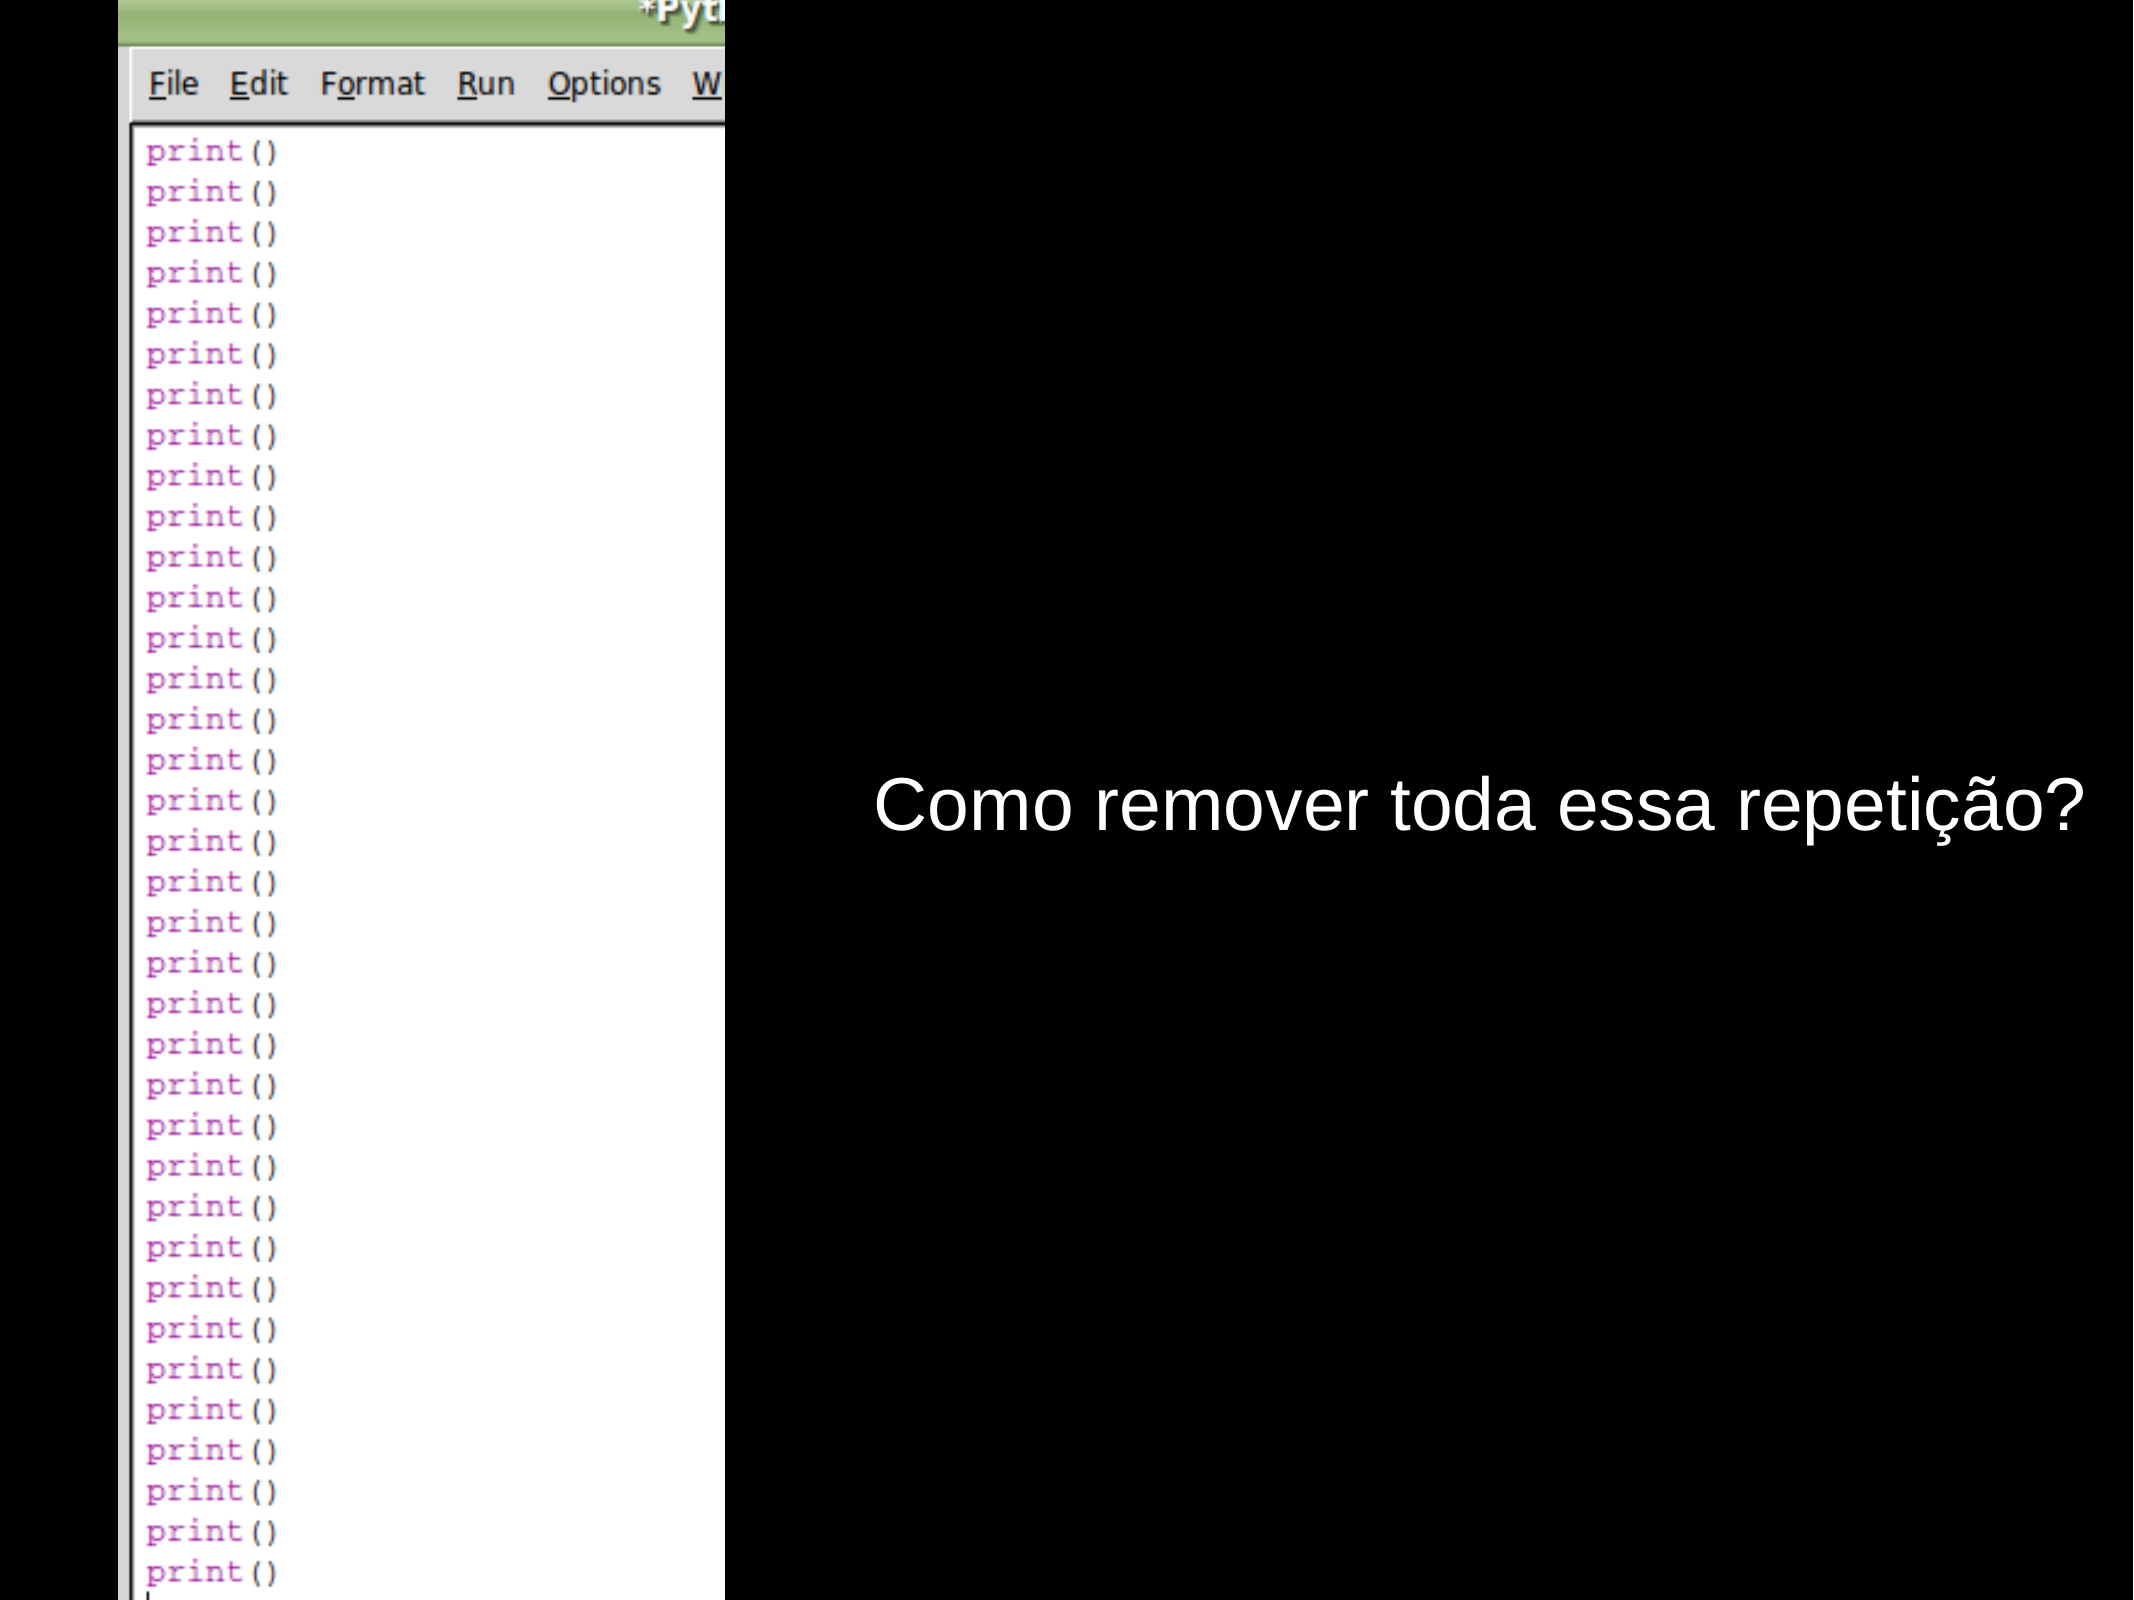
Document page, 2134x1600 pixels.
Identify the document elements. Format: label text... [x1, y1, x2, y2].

text_box Como remover toda essa repetição? [865, 746, 2096, 854]
picture [118, 0, 725, 1600]
